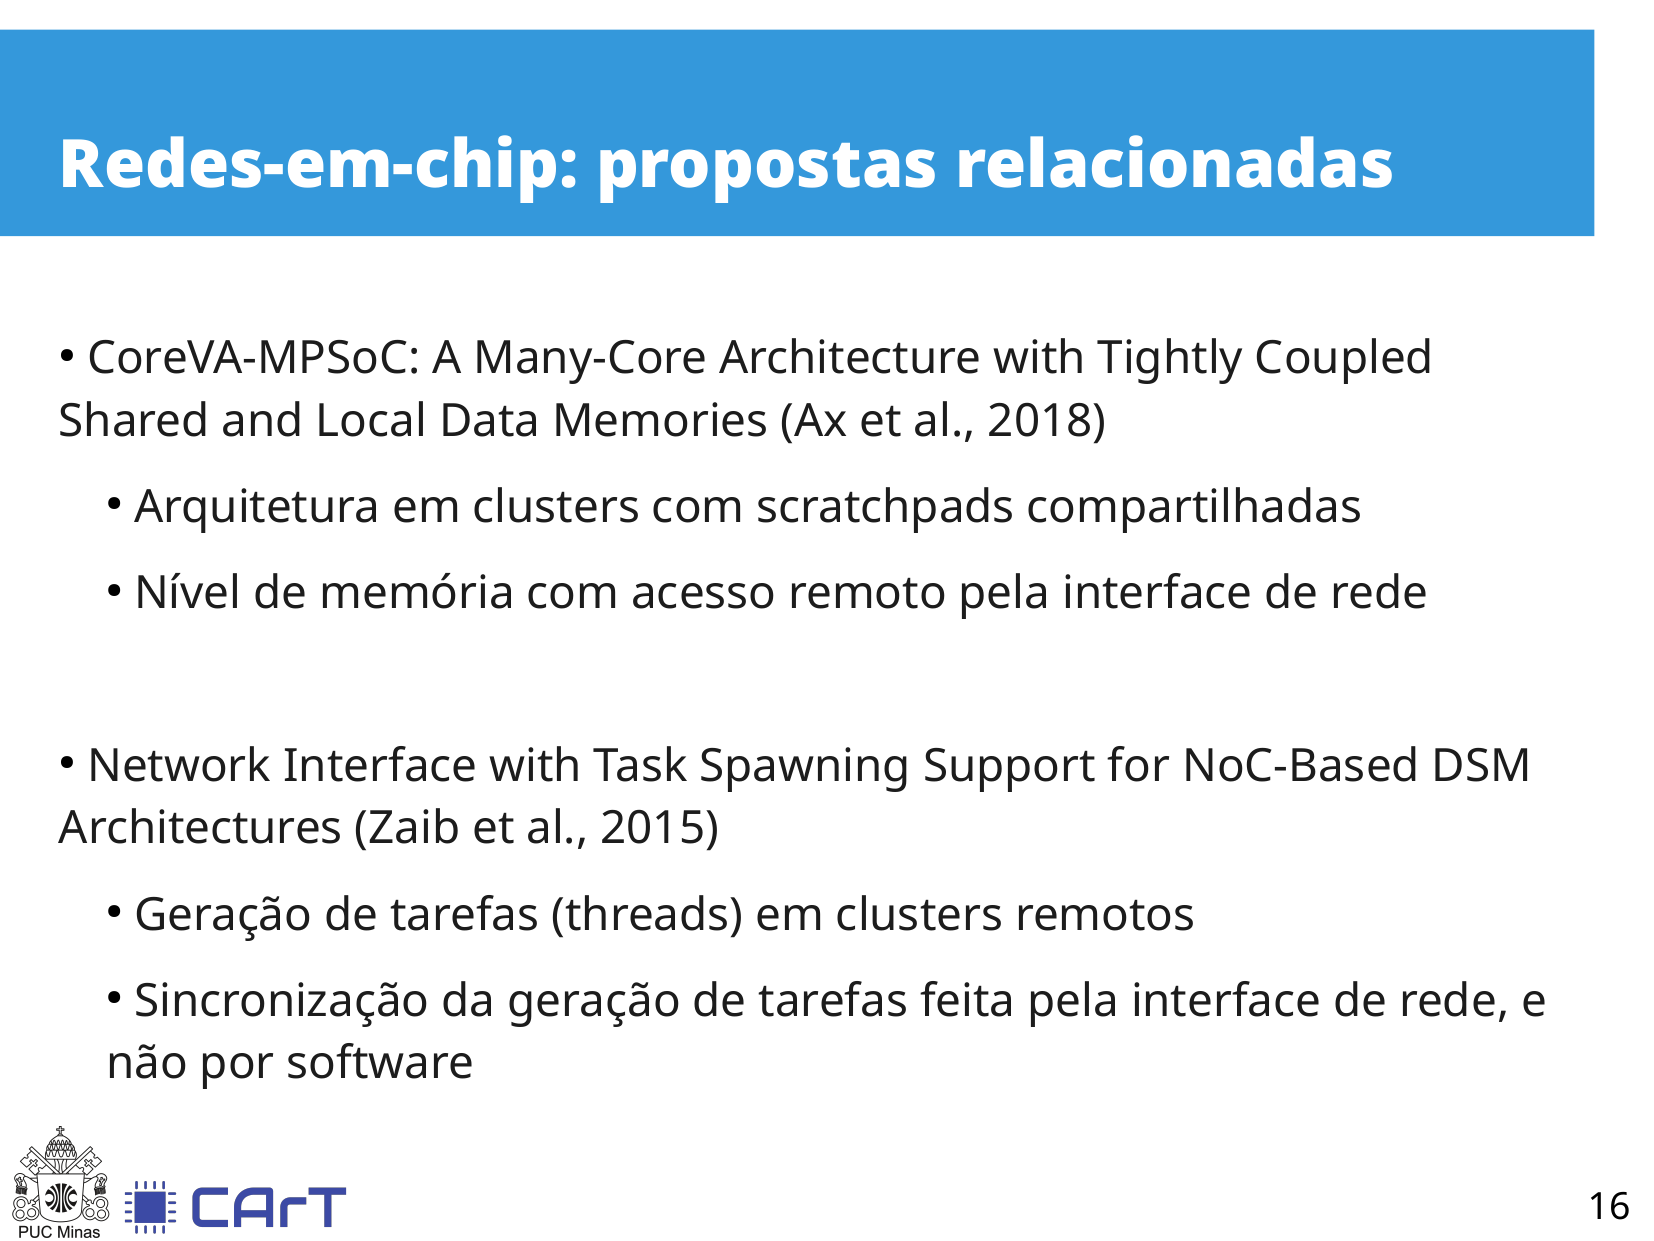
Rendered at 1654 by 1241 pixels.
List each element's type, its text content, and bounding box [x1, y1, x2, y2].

picture [124, 1181, 347, 1235]
picture [0, 1126, 119, 1241]
title Redes-em-chip: propostas relacionadas [59, 59, 1595, 207]
list CoreVA-MPSoC: A Many-Core Architecture with Tightly Coupled Shared and Local Data Memories (Ax et al., 2018) Arquitetura em clusters com scratchpads compartilhadas Nível de memória com acesso remoto pela interface de rede Network Interface with Task Spawning Support for NoC-Based DSM Architectures (Zaib et al., 2015) Geração de tarefas (threads) em clusters remotos Sincronização da geração de tarefas feita pela interface de rede, e não por software [59, 324, 1565, 1093]
